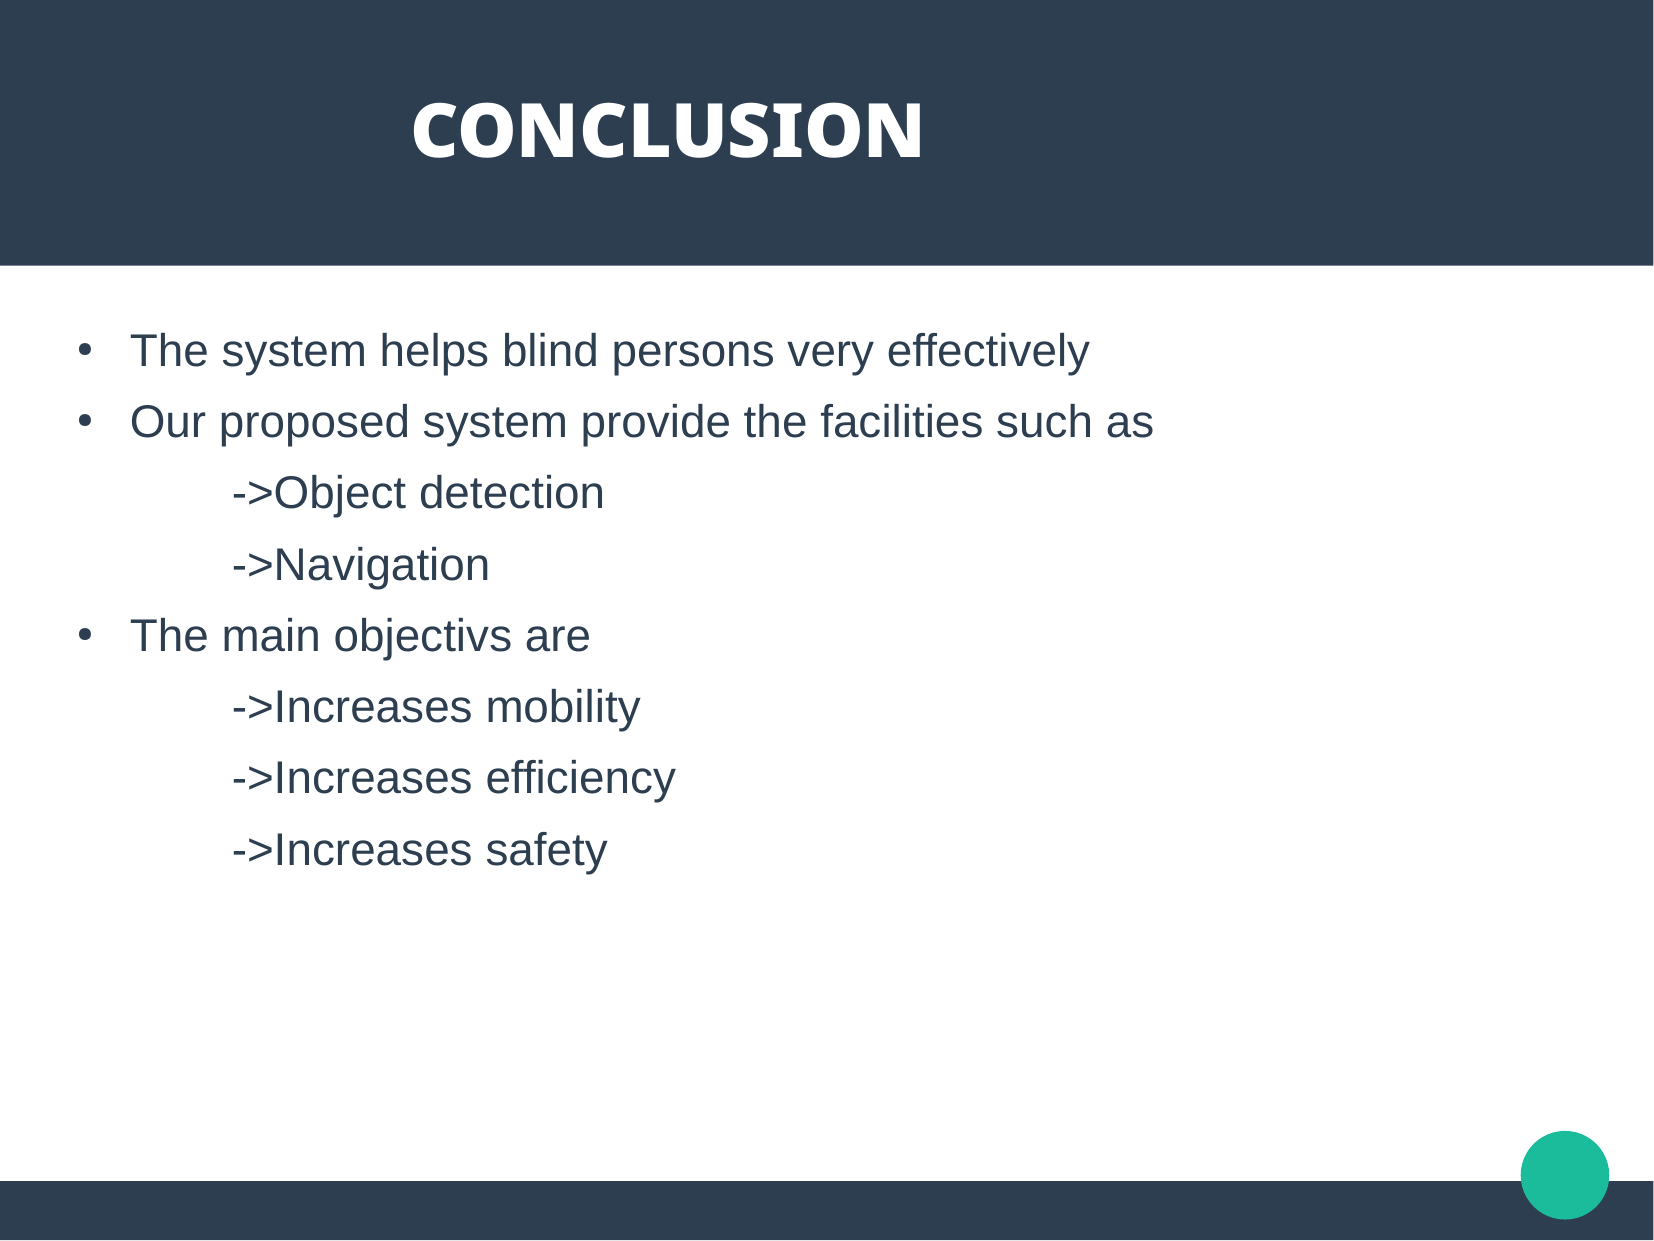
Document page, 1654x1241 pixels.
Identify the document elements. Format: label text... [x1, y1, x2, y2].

list The system helps blind persons very effectively Our proposed system provide the facilities such as ->Object detection ->Navigation The main objectivs are ->Increases mobility ->Increases efficiency ->Increases safety [59, 324, 1595, 1152]
title CONCLUSION [59, 49, 1595, 207]
